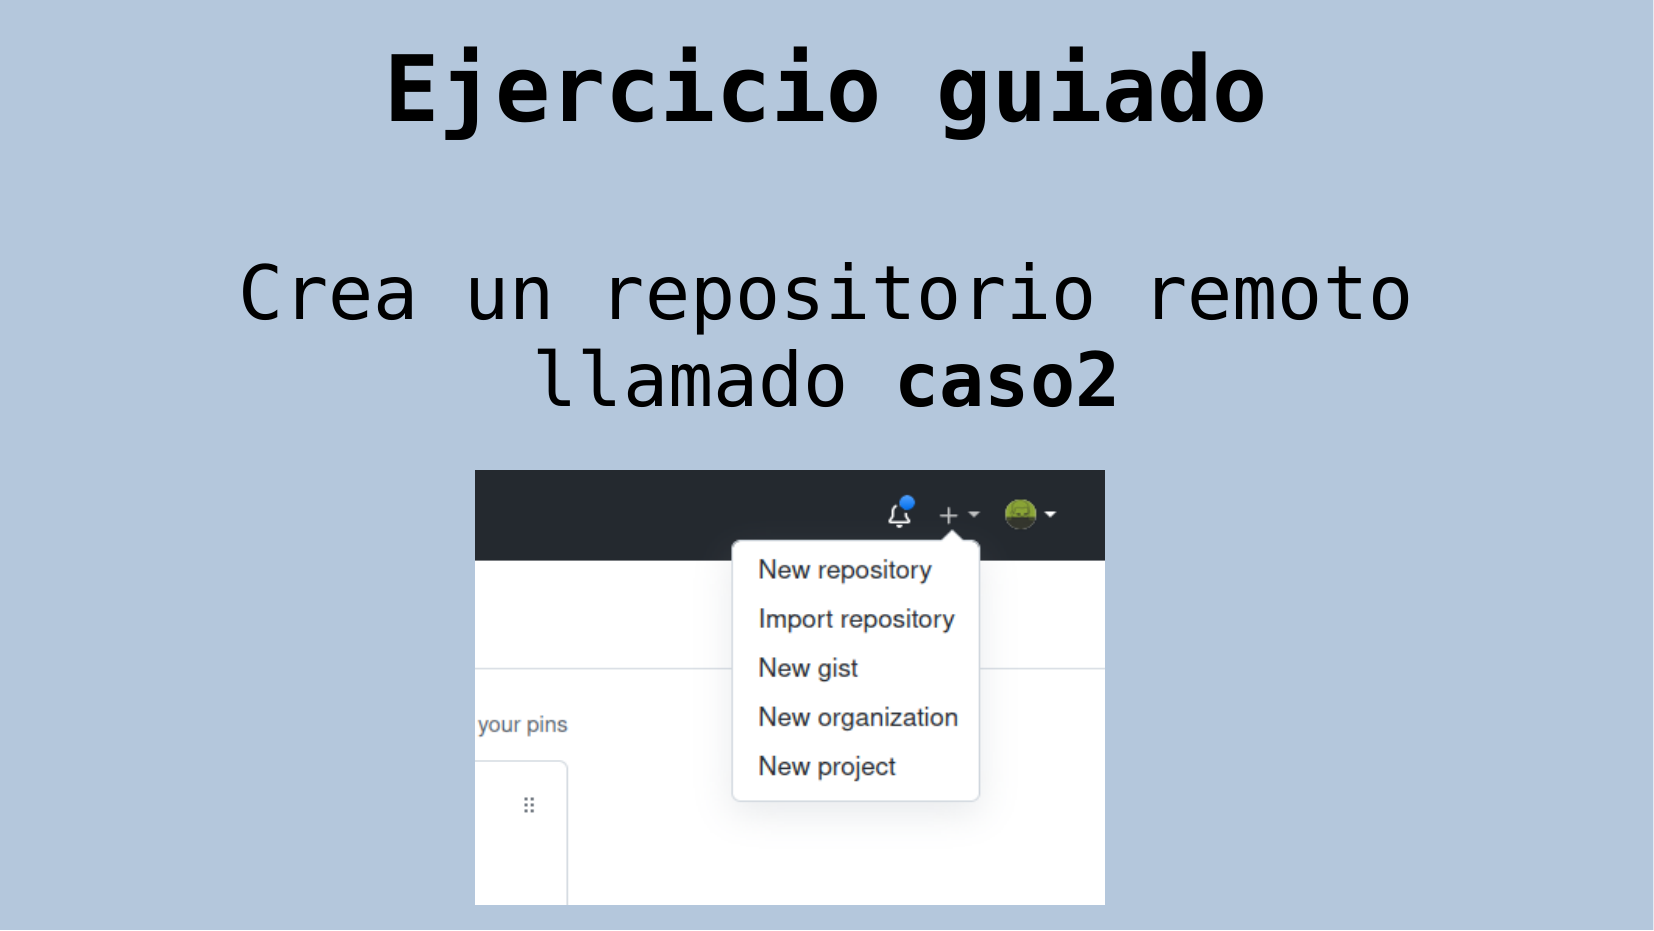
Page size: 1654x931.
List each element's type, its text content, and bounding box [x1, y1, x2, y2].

title Ejercicio guiado Crea un repositorio remoto llamado caso2 [82, 35, 1571, 425]
picture [475, 470, 1105, 905]
